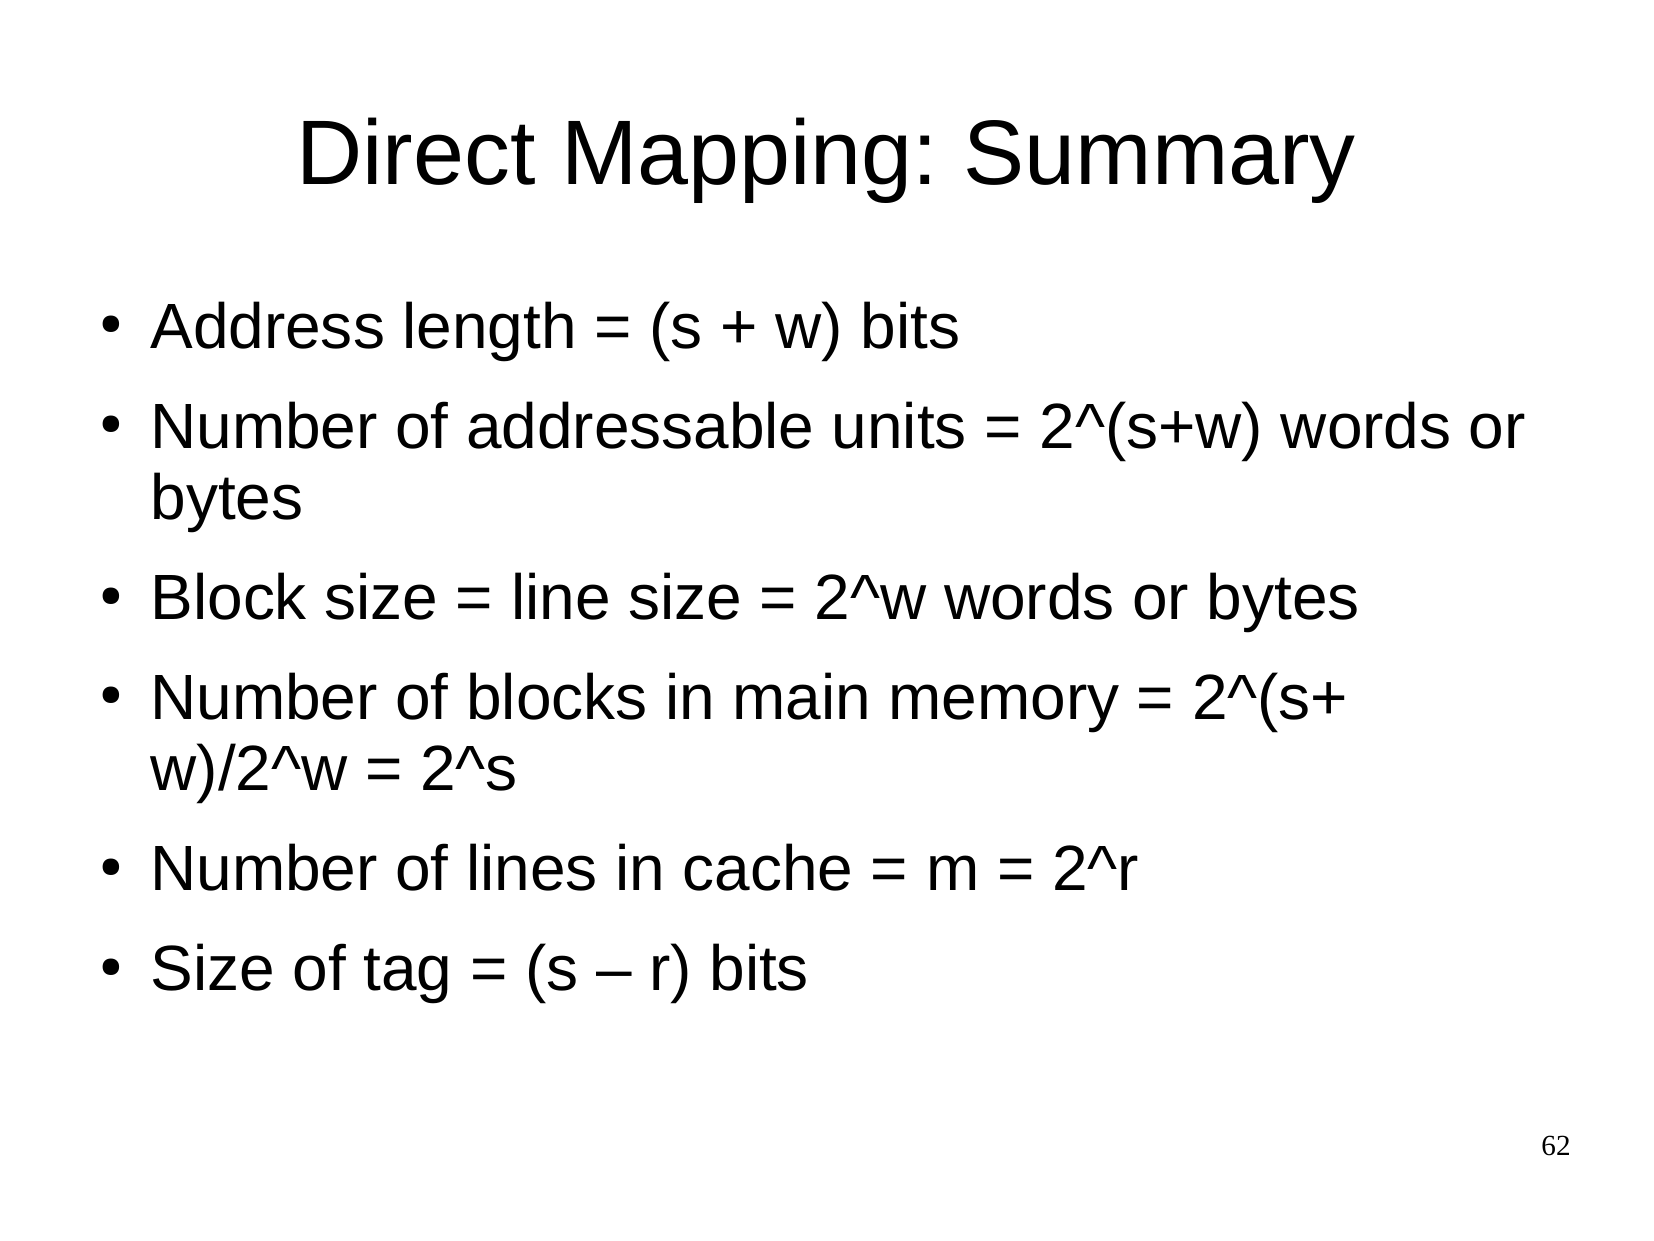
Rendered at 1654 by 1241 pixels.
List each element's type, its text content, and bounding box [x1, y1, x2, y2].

list Address length = (s + w) bits Number of addressable units = 2^(s+w) words or bytes Block size = line size = 2^w words or bytes Number of blocks in main memory = 2^(s+ w)/2^w = 2^s Number of lines in cache = m = 2^r Size of tag = (s – r) bits [82, 290, 1538, 1010]
title Direct Mapping: Summary [82, 49, 1571, 257]
